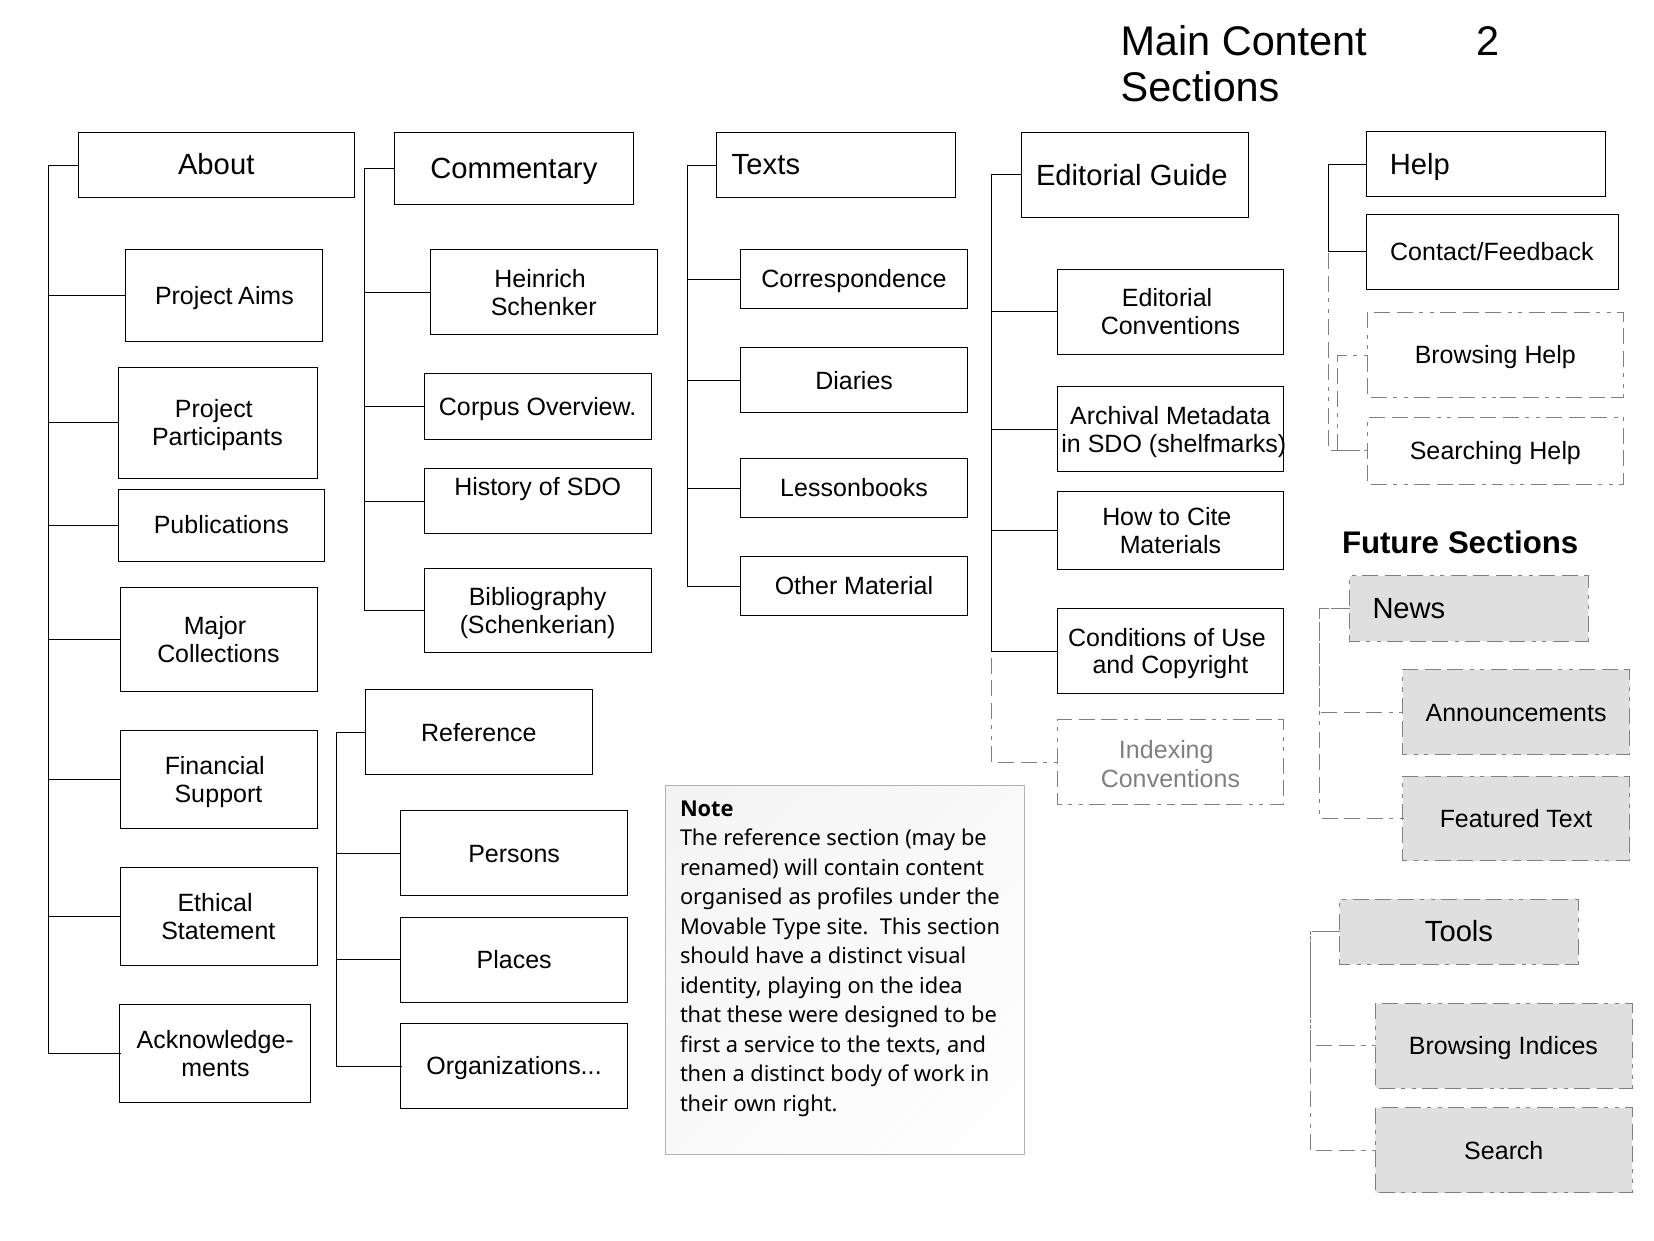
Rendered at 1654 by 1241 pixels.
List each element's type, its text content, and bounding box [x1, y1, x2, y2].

text_box Main Content Sections [1105, 10, 1640, 130]
text_box Acknowledge- ments [119, 1004, 311, 1103]
text_box Reference [365, 689, 593, 775]
text_box Project Participants [118, 367, 318, 479]
text_box Texts [716, 132, 956, 198]
text_box Indexing Conventions [1057, 719, 1284, 805]
text_box Project Aims [125, 249, 323, 342]
text_box Contact/Feedback [1366, 214, 1619, 290]
text_box <number> [1461, 10, 1654, 90]
text_box History of SDO [424, 468, 652, 534]
text_box Ethical Statement [120, 867, 318, 966]
text_box Lessonbooks [740, 458, 968, 518]
text_box Searching Help [1367, 417, 1624, 485]
text_box Major Collections [120, 587, 318, 692]
text_box Tools [1339, 899, 1579, 965]
text_box Publications [118, 489, 325, 562]
text_box Browsing Help [1367, 312, 1624, 398]
text_box Correspondence [740, 249, 968, 309]
text_box Conditions of Use and Copyright [1057, 608, 1284, 694]
text_box Note The reference section (may be renamed) will contain content organised as profiles under the Movable Type site. This section should have a distinct visual identity, playing on the idea that these were designed to be first a service to the texts, and then a distinct body of work in their own right. [665, 785, 1025, 1132]
text_box Browsing Indices [1375, 1003, 1633, 1089]
text_box Editorial Conventions [1057, 269, 1284, 355]
text_box Bibliography (Schenkerian) [424, 568, 652, 653]
text_box Financial Support [120, 730, 318, 829]
text_box Announcements [1402, 669, 1630, 755]
text_box About [78, 132, 355, 198]
text_box Diaries [740, 347, 968, 413]
text_box Editorial Guide [1021, 132, 1249, 218]
text_box Featured Text [1402, 776, 1630, 861]
text_box Search [1375, 1107, 1633, 1193]
text_box Help [1366, 131, 1606, 197]
text_box How to Cite Materials [1057, 491, 1284, 570]
text_box Organizations... [400, 1023, 628, 1109]
text_box Places [400, 917, 628, 1003]
text_box Corpus Overview. [424, 373, 652, 440]
text_box Commentary [394, 132, 634, 205]
text_box Heinrich Schenker [430, 249, 658, 335]
text_box Future Sections [1327, 517, 1654, 586]
text_box News [1349, 586, 1589, 642]
text_box Persons [400, 810, 628, 896]
text_box Other Material [740, 556, 968, 616]
text_box Archival Metadata in SDO (shelfmarks) [1057, 386, 1284, 472]
